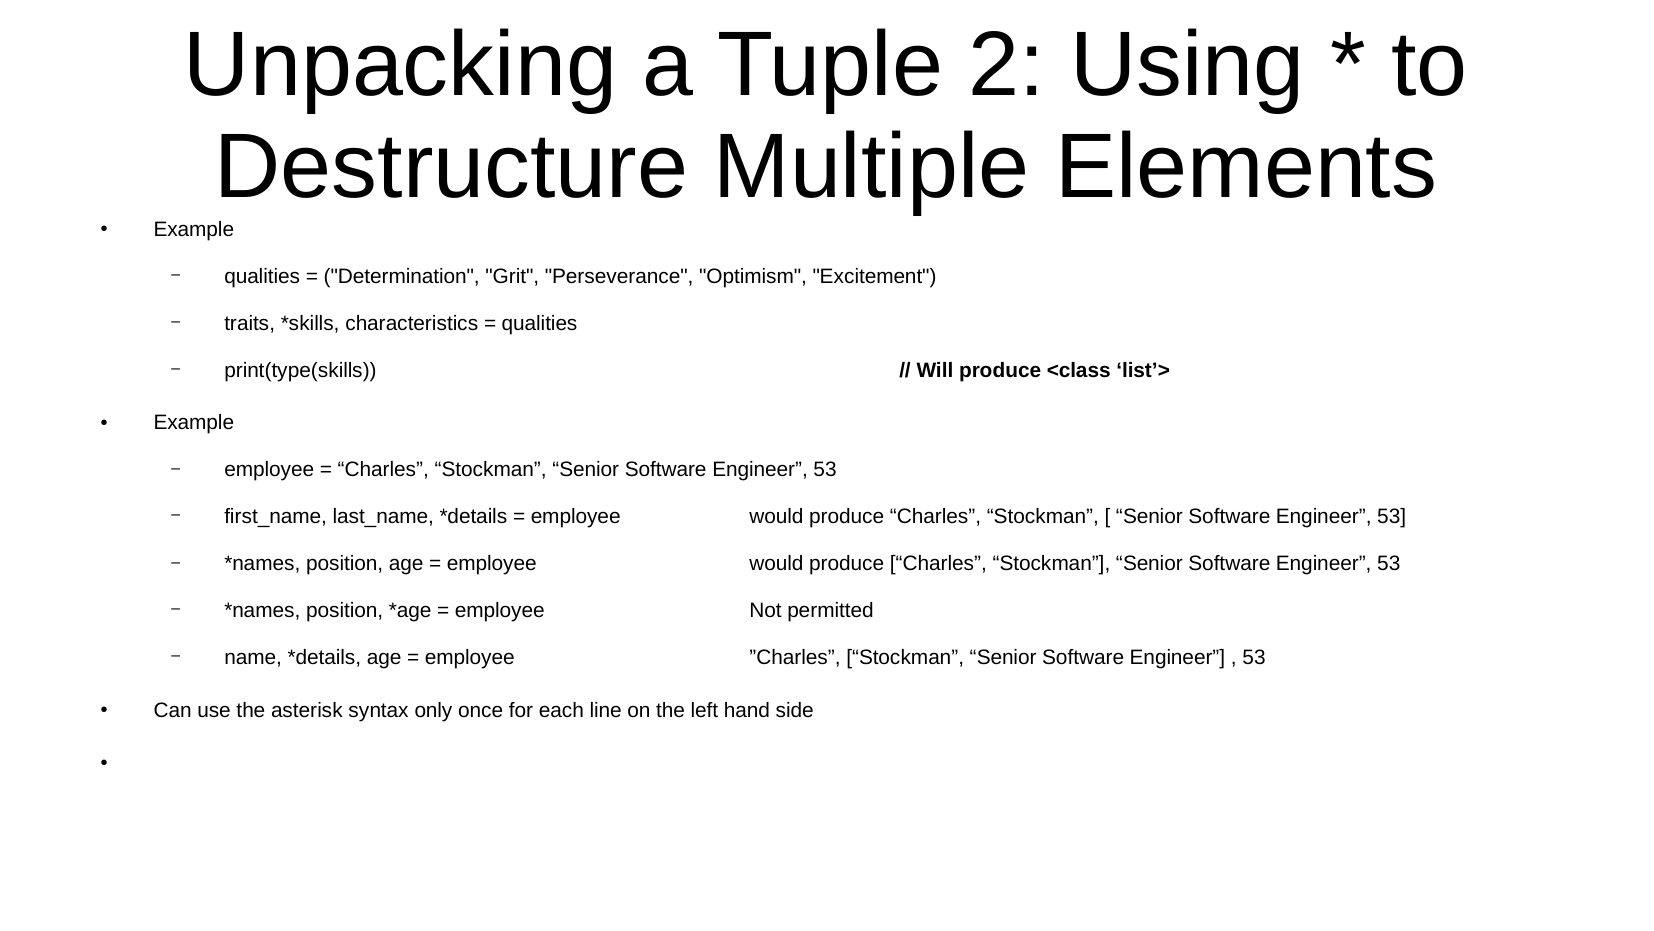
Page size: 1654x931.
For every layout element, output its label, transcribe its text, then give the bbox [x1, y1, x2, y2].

title Unpacking a Tuple 2: Using * to Destructure Multiple Elements [82, 12, 1571, 217]
list Example qualities = ("Determination", "Grit", "Perseverance", "Optimism", "Excitement") traits, *skills, characteristics = qualities print(type(skills)) // Will produce <class ‘list’> Example employee = “Charles”, “Stockman”, “Senior Software Engineer”, 53 first_name, last_name, *details = employee would produce “Charles”, “Stockman”, [ “Senior Software Engineer”, 53] *names, position, age = employee would produce [“Charles”, “Stockman”], “Senior Software Engineer”, 53 *names, position, *age = employee Not permitted name, *details, age = employee ”Charles”, [“Stockman”, “Senior Software Engineer”] , 53 Can use the asterisk syntax only once for each line on the left hand side [82, 217, 1576, 916]
